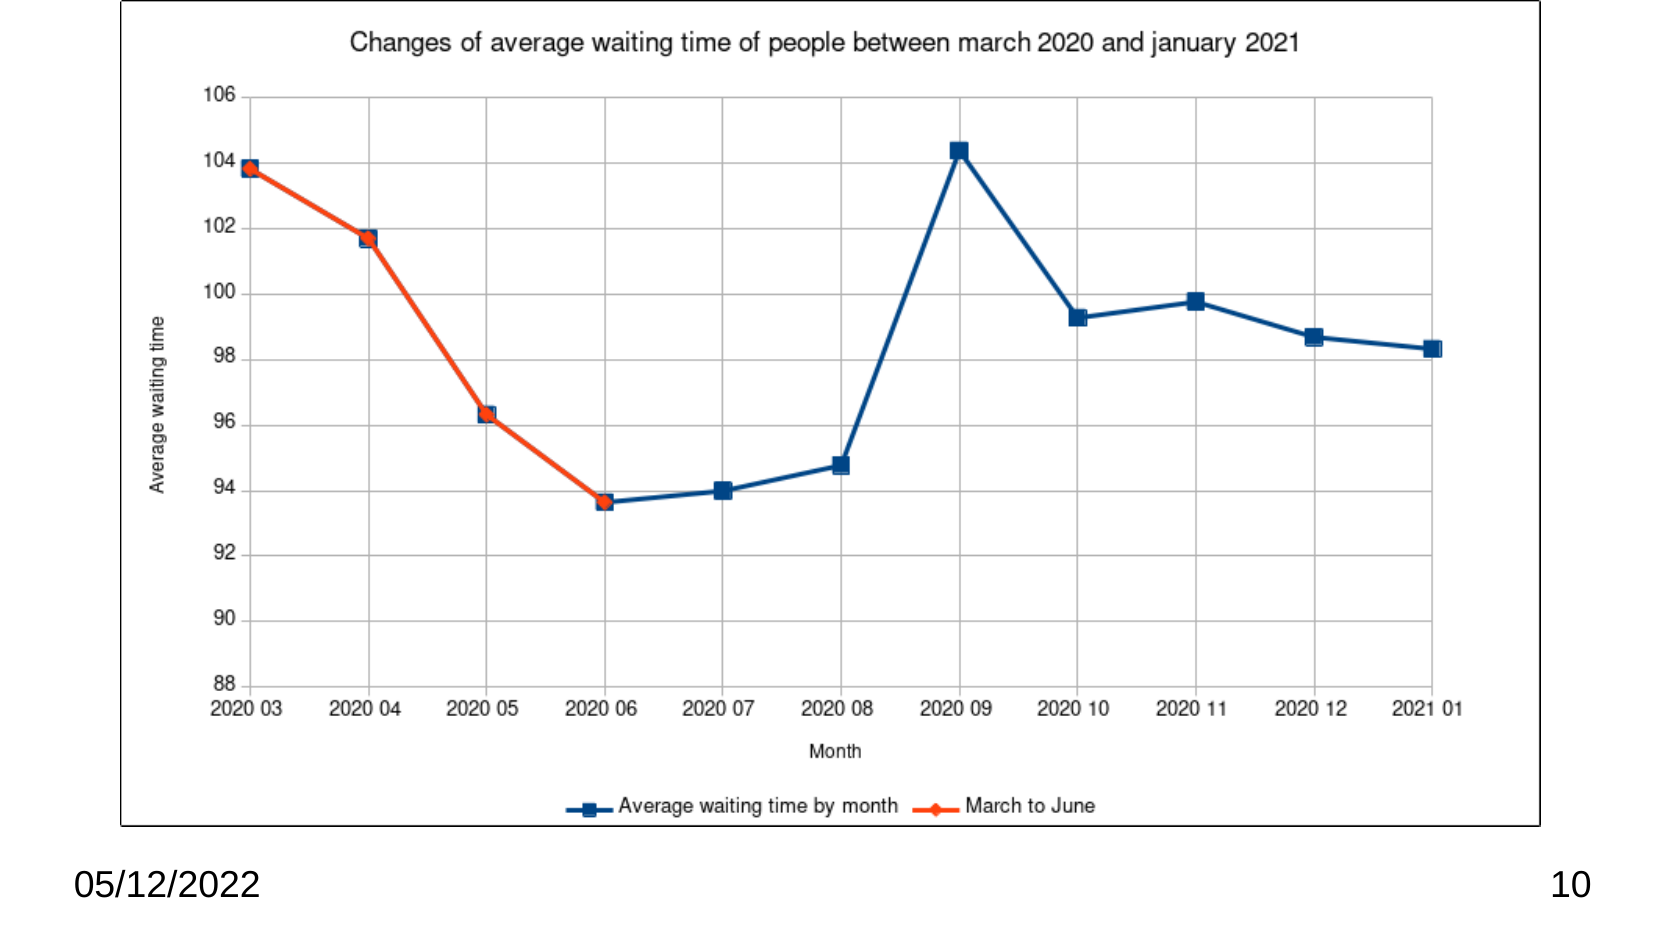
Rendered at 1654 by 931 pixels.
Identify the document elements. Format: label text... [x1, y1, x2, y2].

picture [120, 0, 1541, 827]
text_box 05/12/2022 [59, 856, 296, 916]
text_box 10 [1535, 856, 1625, 916]
